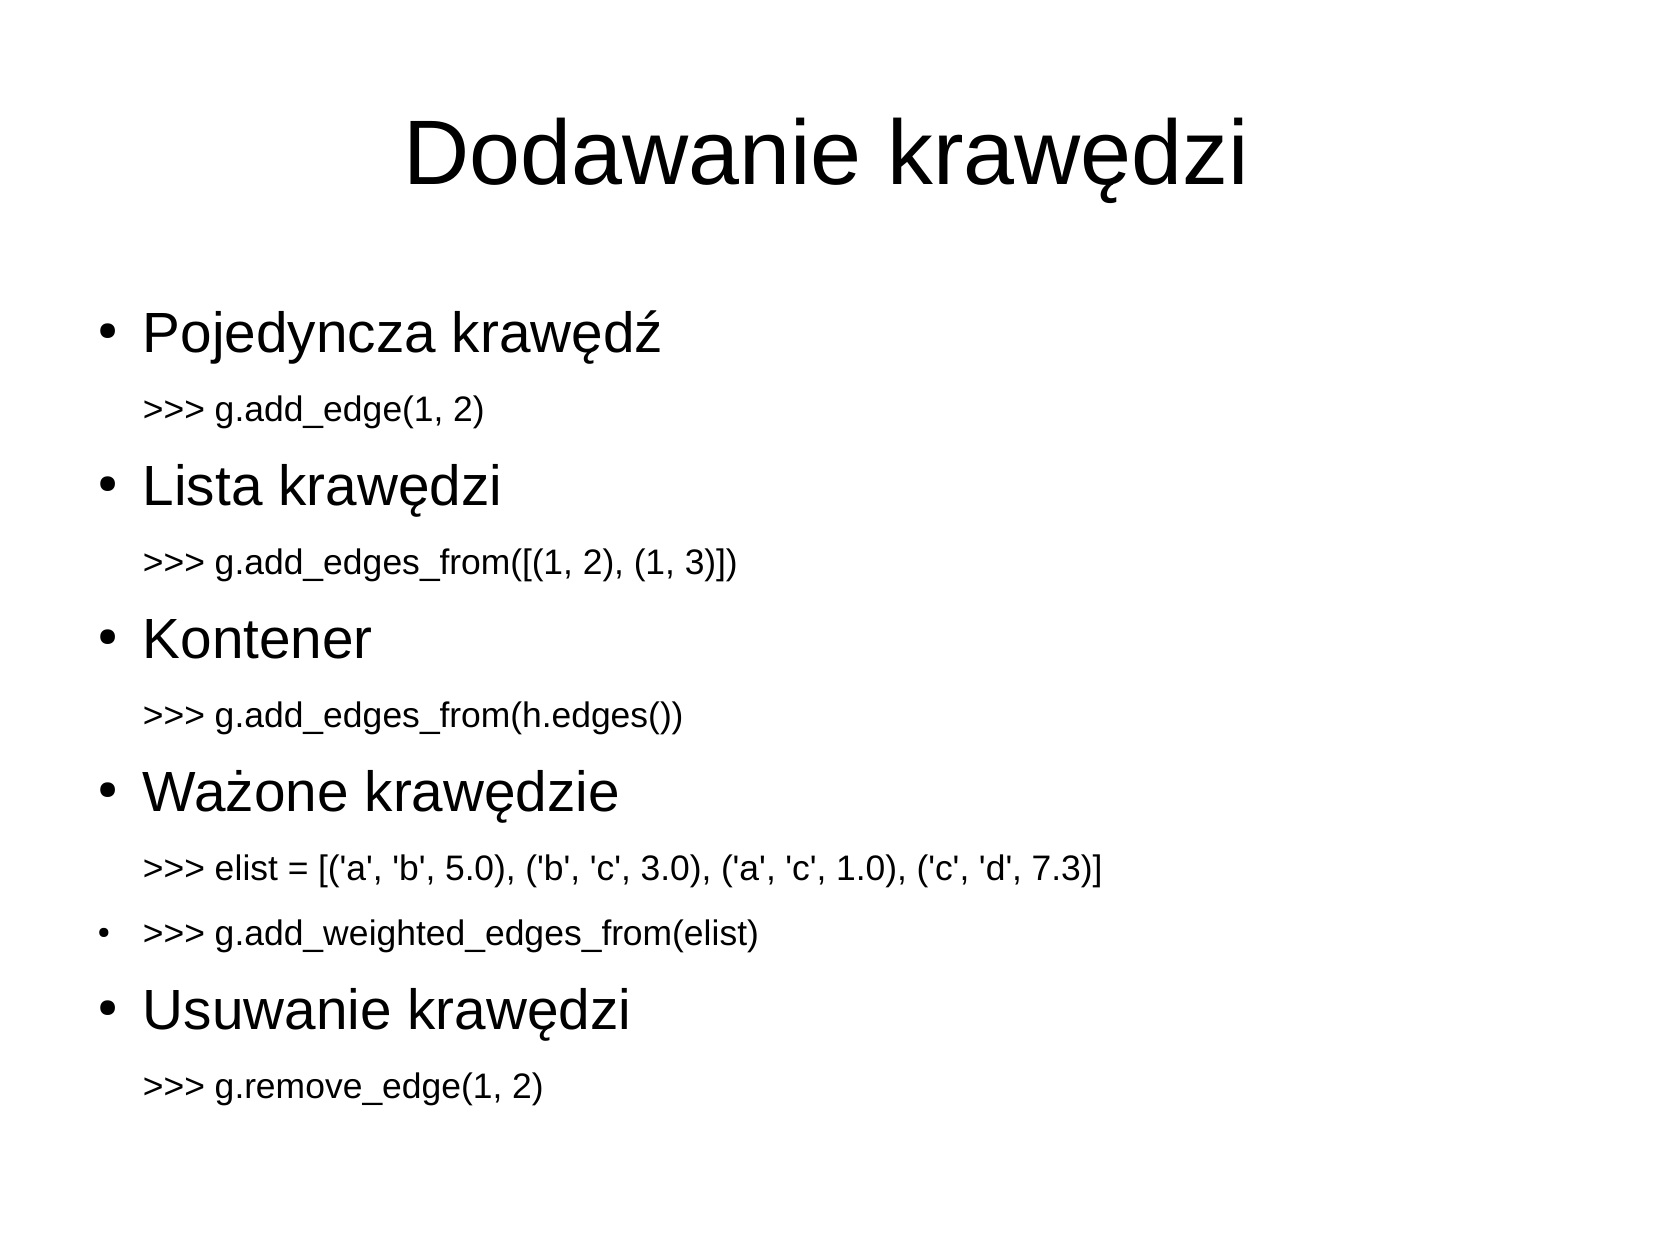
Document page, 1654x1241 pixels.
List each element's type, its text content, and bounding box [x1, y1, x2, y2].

title Dodawanie krawędzi [82, 49, 1571, 257]
list Pojedyncza krawędź >>> g.add_edge(1, 2) Lista krawędzi >>> g.add_edges_from([(1, 2), (1, 3)]) Kontener >>> g.add_edges_from(h.edges()) Ważone krawędzie >>> elist = [('a', 'b', 5.0), ('b', 'c', 3.0), ('a', 'c', 1.0), ('c', 'd', 7.3)] >>> g.add_weighted_edges_from(elist) Usuwanie krawędzi >>> g.remove_edge(1, 2) [82, 300, 1571, 1111]
